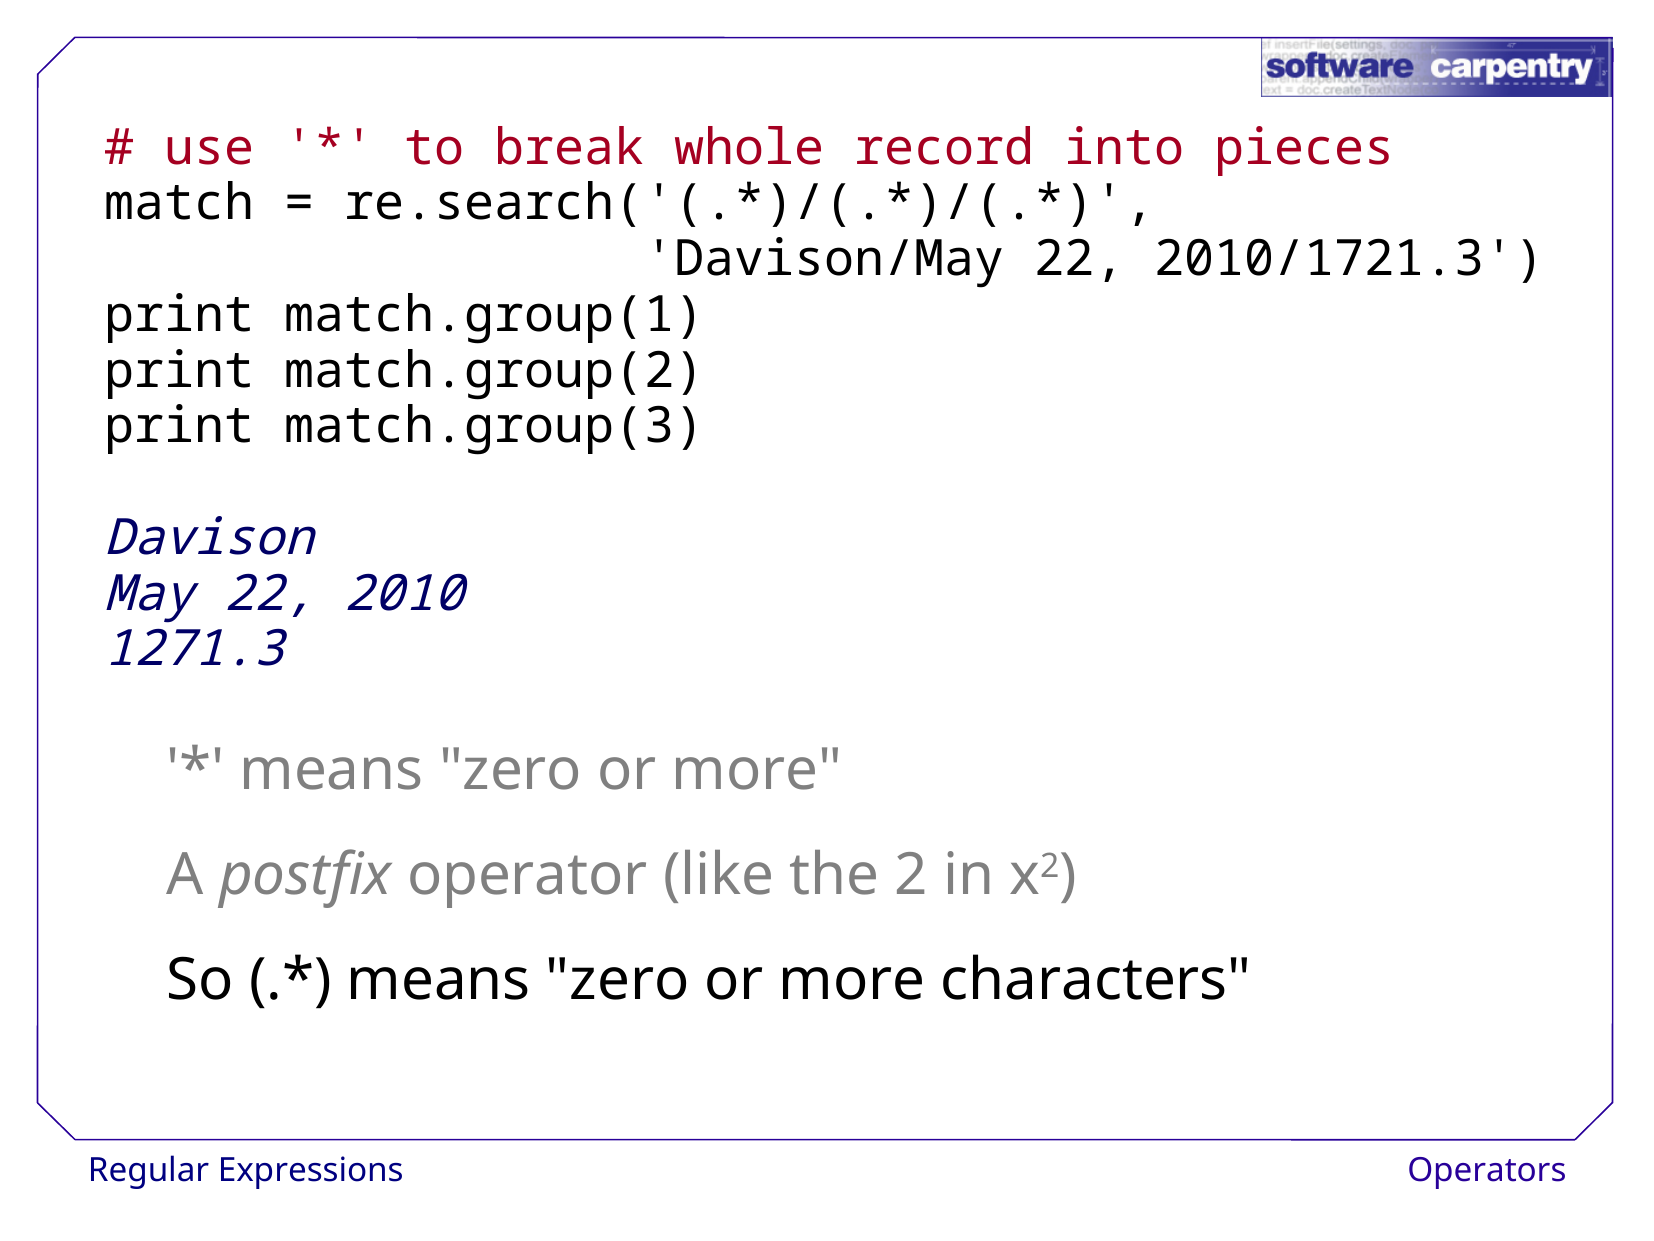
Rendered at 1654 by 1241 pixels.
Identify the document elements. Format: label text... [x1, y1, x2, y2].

picture [1261, 39, 1613, 97]
text_box # use '*' to break whole record into pieces match = re.search('(.*)/(.*)/(.*)', 'Davison/May 22, 2010/1721.3') print match.group(1) print match.group(2) print match.group(3) Davison May 22, 2010 1271.3 [89, 112, 1512, 715]
text_box '*' means "zero or more" A postfix operator (like the 2 in x2) So (.*) means "zero or more characters" [151, 688, 1530, 1020]
